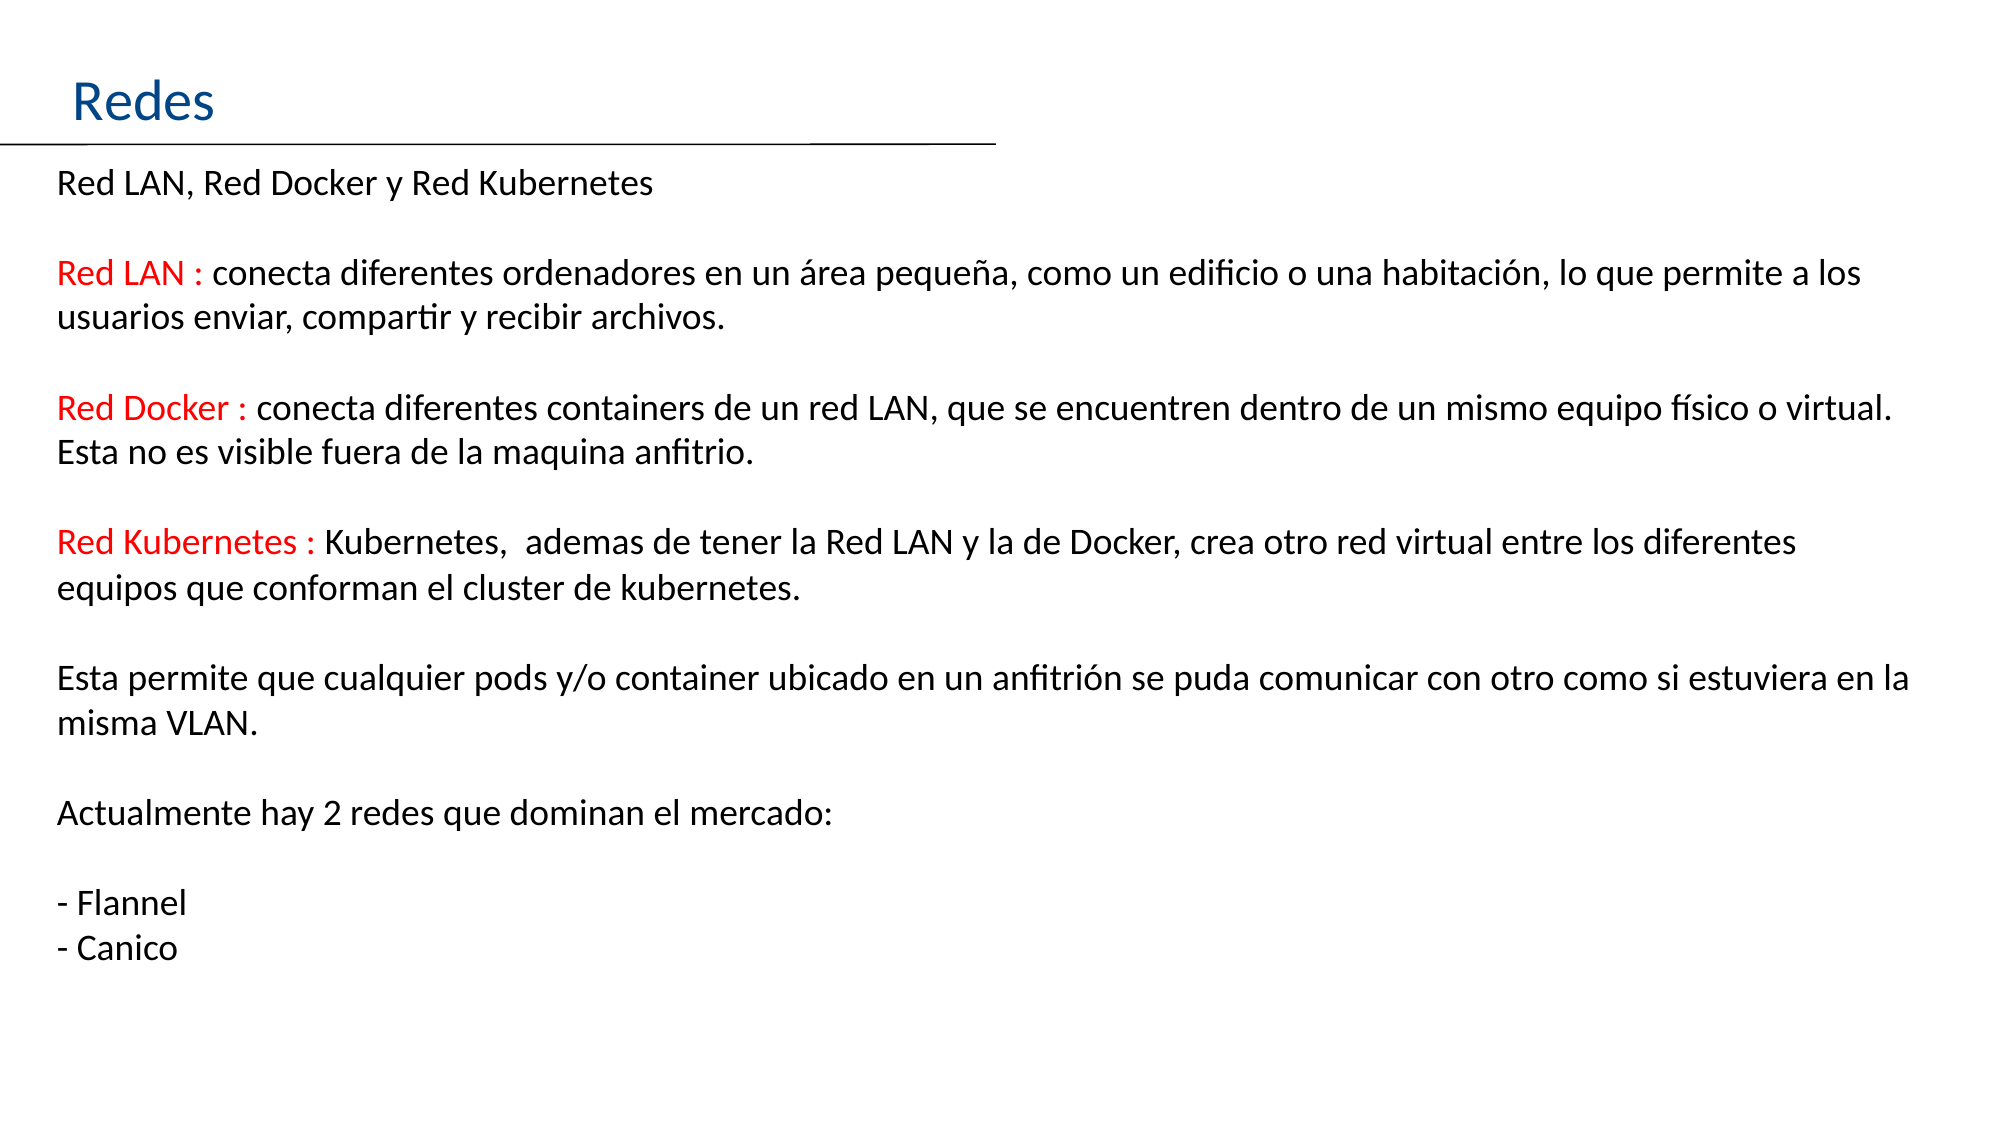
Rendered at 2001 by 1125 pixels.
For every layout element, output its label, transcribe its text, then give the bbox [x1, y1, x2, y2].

text_box Redes [57, 54, 1509, 141]
text_box Red LAN, Red Docker y Red Kubernetes Red LAN : conecta diferentes ordenadores en un área pequeña, como un edificio o una habitación, lo que permite a los usuarios enviar, compartir y recibir archivos. Red Docker : conecta diferentes containers de un red LAN, que se encuentren dentro de un mismo equipo físico o virtual. Esta no es visible fuera de la maquina anfitrio. Red Kubernetes : Kubernetes, ademas de tener la Red LAN y la de Docker, crea otro red virtual entre los diferentes equipos que conforman el cluster de kubernetes. Esta permite que cualquier pods y/o container ubicado en un anfitrión se puda comunicar con otro como si estuviera en la misma VLAN. Actualmente hay 2 redes que dominan el mercado: - Flannel - Canico [42, 150, 1936, 975]
